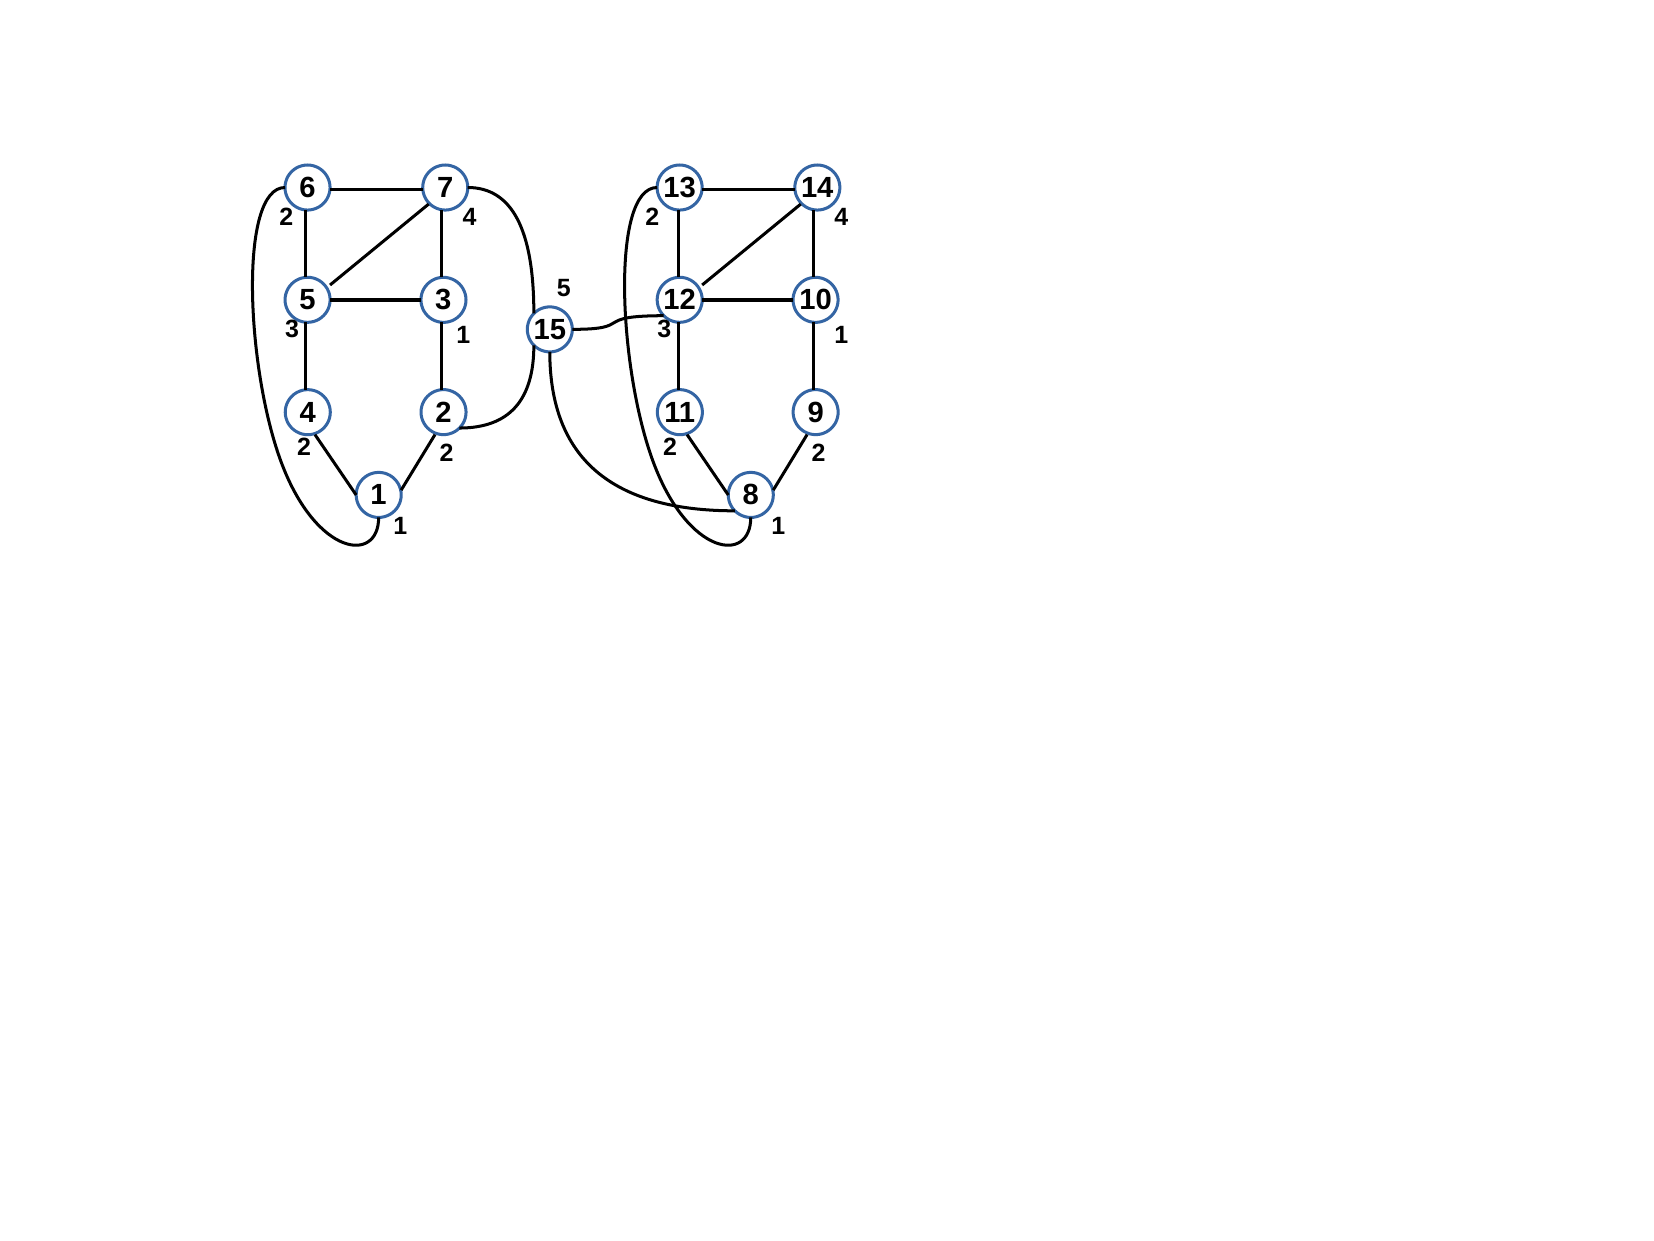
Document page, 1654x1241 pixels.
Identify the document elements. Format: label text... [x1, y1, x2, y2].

text_box 1 [356, 472, 402, 518]
text_box 1 [819, 313, 865, 357]
text_box 5 [542, 266, 588, 310]
text_box 3 [421, 277, 467, 323]
text_box 10 [793, 277, 839, 323]
text_box 3 [270, 307, 316, 351]
text_box 2 [648, 425, 694, 469]
text_box 14 [821, 181, 827, 190]
text_box 2 [282, 425, 328, 469]
text_box 1 [756, 504, 802, 547]
text_box 3 [642, 307, 688, 351]
text_box 1 [378, 504, 424, 547]
text_box 5 [285, 277, 330, 321]
text_box 4 [819, 195, 865, 239]
text_box 2 [630, 195, 676, 239]
text_box 2 [264, 195, 310, 239]
text_box 9 [793, 389, 839, 431]
text_box 15 [527, 308, 573, 352]
text_box 2 [421, 389, 467, 431]
text_box 4 [447, 195, 493, 239]
text_box 11 [657, 389, 703, 430]
text_box 6 [304, 187, 310, 194]
text_box 2 [424, 431, 470, 474]
text_box 1 [441, 313, 487, 357]
text_box 4 [285, 389, 331, 425]
text_box 7 [422, 165, 468, 211]
text_box 14 [794, 165, 840, 211]
text_box 12 [657, 277, 703, 321]
text_box 6 [285, 165, 331, 210]
text_box 8 [728, 472, 774, 518]
text_box 13 [657, 165, 703, 211]
text_box 2 [796, 431, 842, 474]
